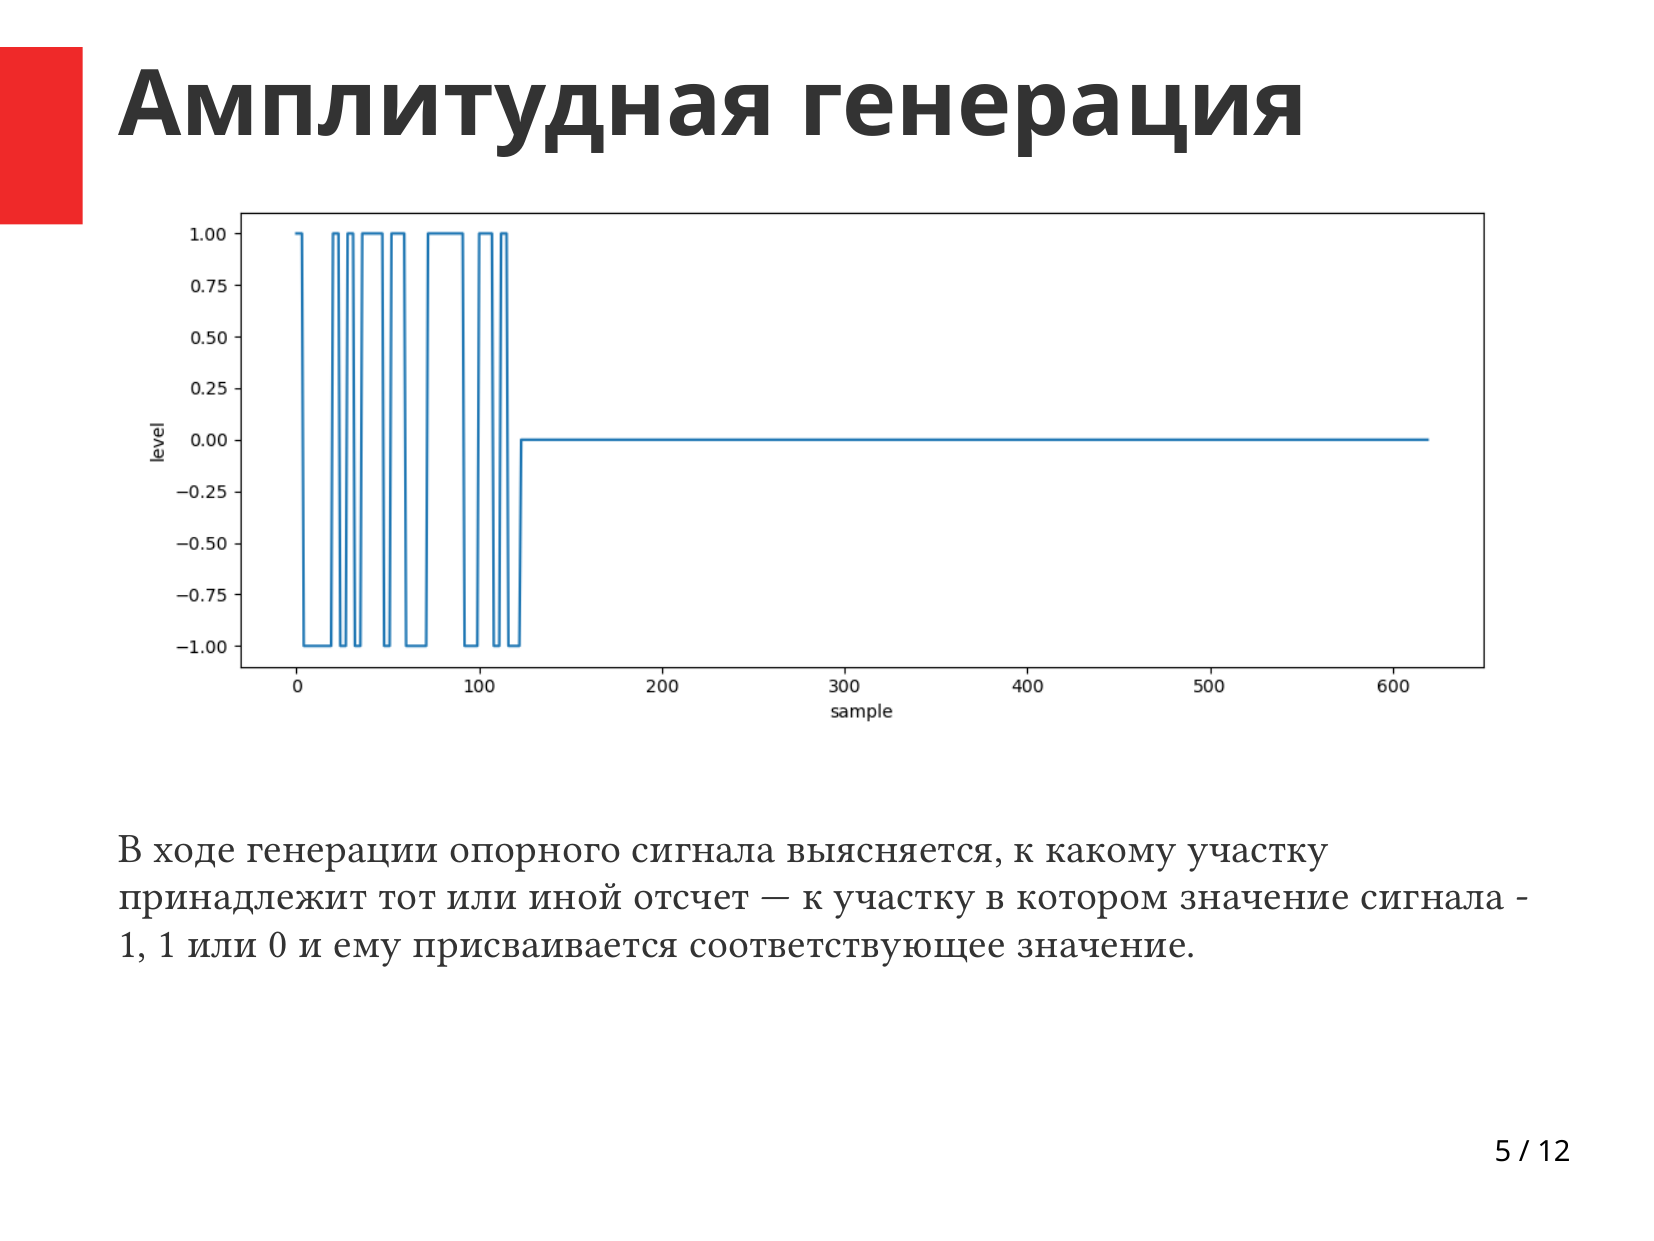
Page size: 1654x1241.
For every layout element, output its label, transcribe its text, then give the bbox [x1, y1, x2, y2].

picture [135, 194, 1500, 729]
title Амплитудная генерация [118, 48, 1571, 152]
list В ходе генерации опорного сигнала выясняется, к какому участку принадлежит тот или иной отсчет — к участку в котором значение сигнала -1, 1 или 0 и ему присваивается соответствующее значение. [118, 825, 1536, 1074]
